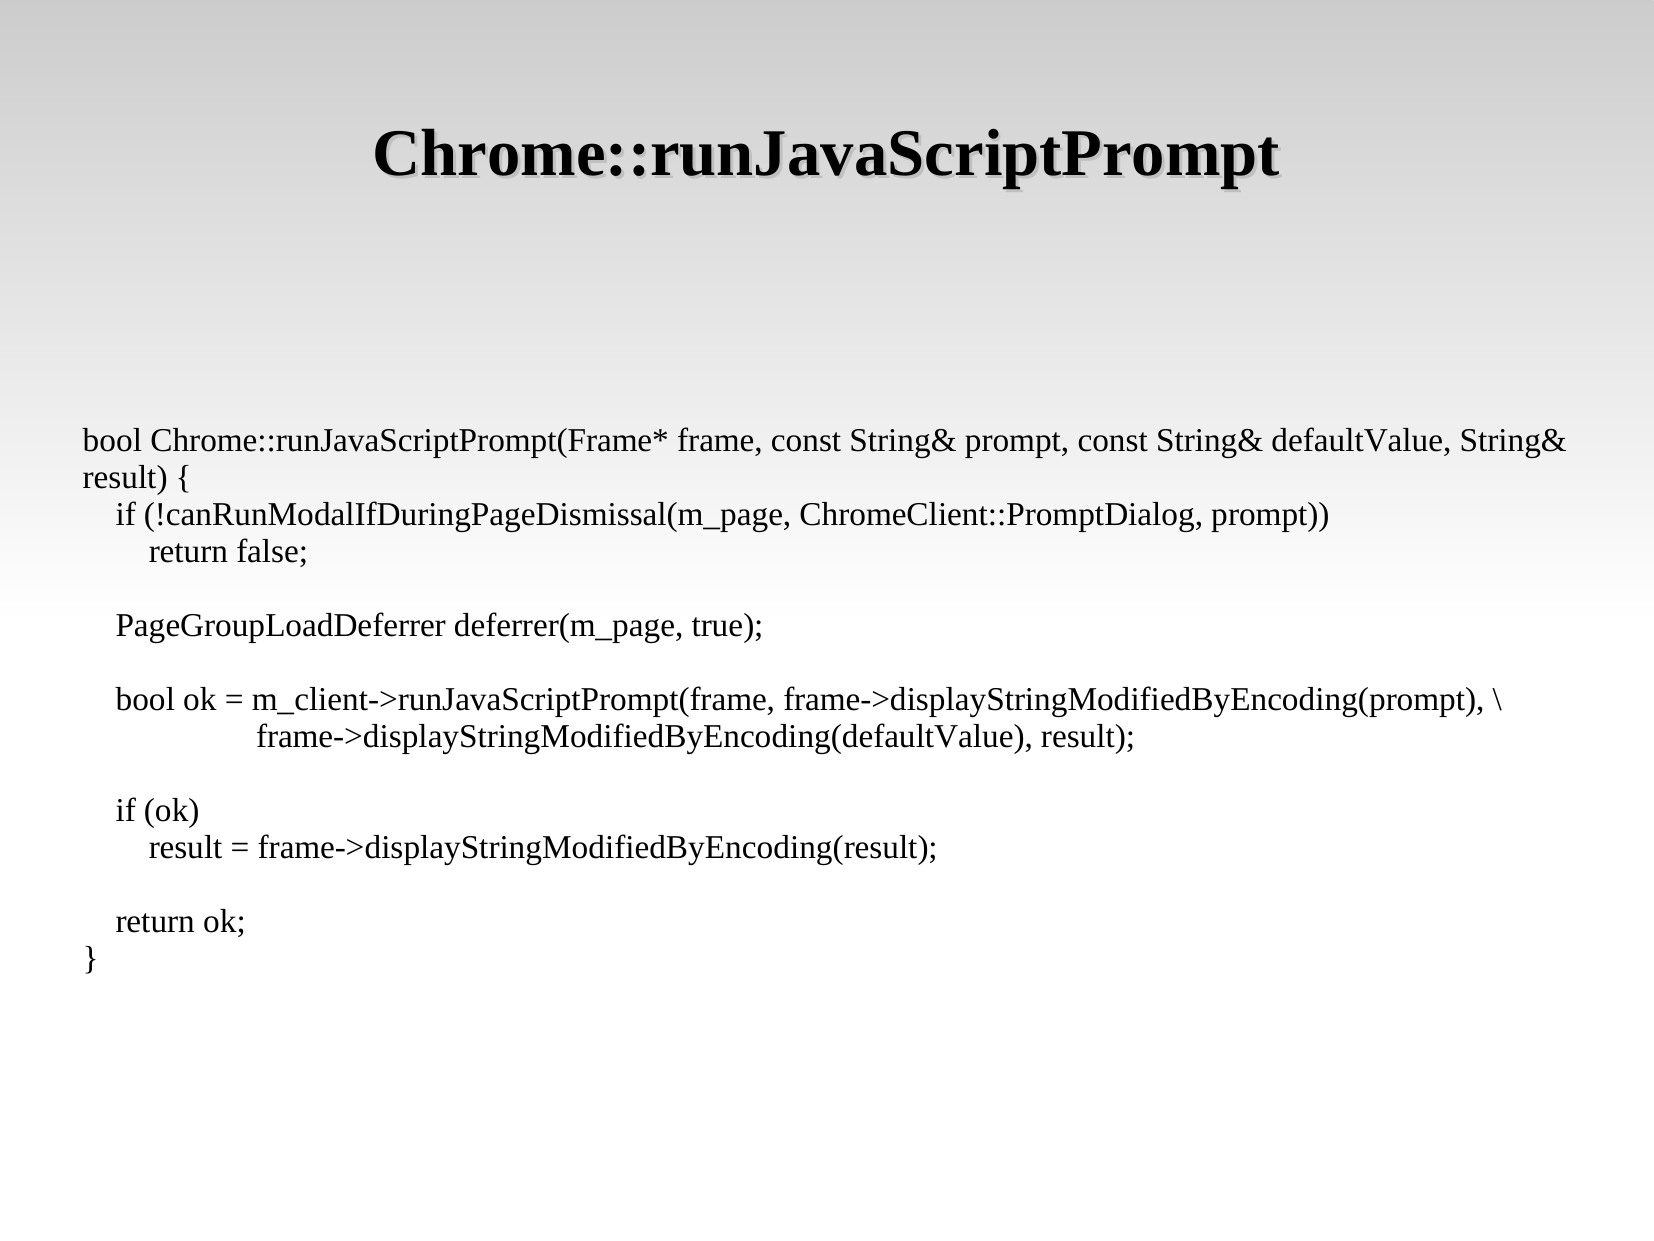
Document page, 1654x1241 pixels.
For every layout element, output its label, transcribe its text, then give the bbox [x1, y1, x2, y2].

title Chrome::runJavaScriptPrompt [82, 56, 1571, 250]
subtitle bool Chrome::runJavaScriptPrompt(Frame* frame, const String& prompt, const String& defaultValue, String& result) { if (!canRunModalIfDuringPageDismissal(m_page, ChromeClient::PromptDialog, prompt)) return false; PageGroupLoadDeferrer deferrer(m_page, true); bool ok = m_client->runJavaScriptPrompt(frame, frame->displayStringModifiedByEncoding(prompt), \ frame->displayStringModifiedByEncoding(defaultValue), result); if (ok) result = frame->displayStringModifiedByEncoding(result); return ok; } [82, 297, 1571, 1102]
